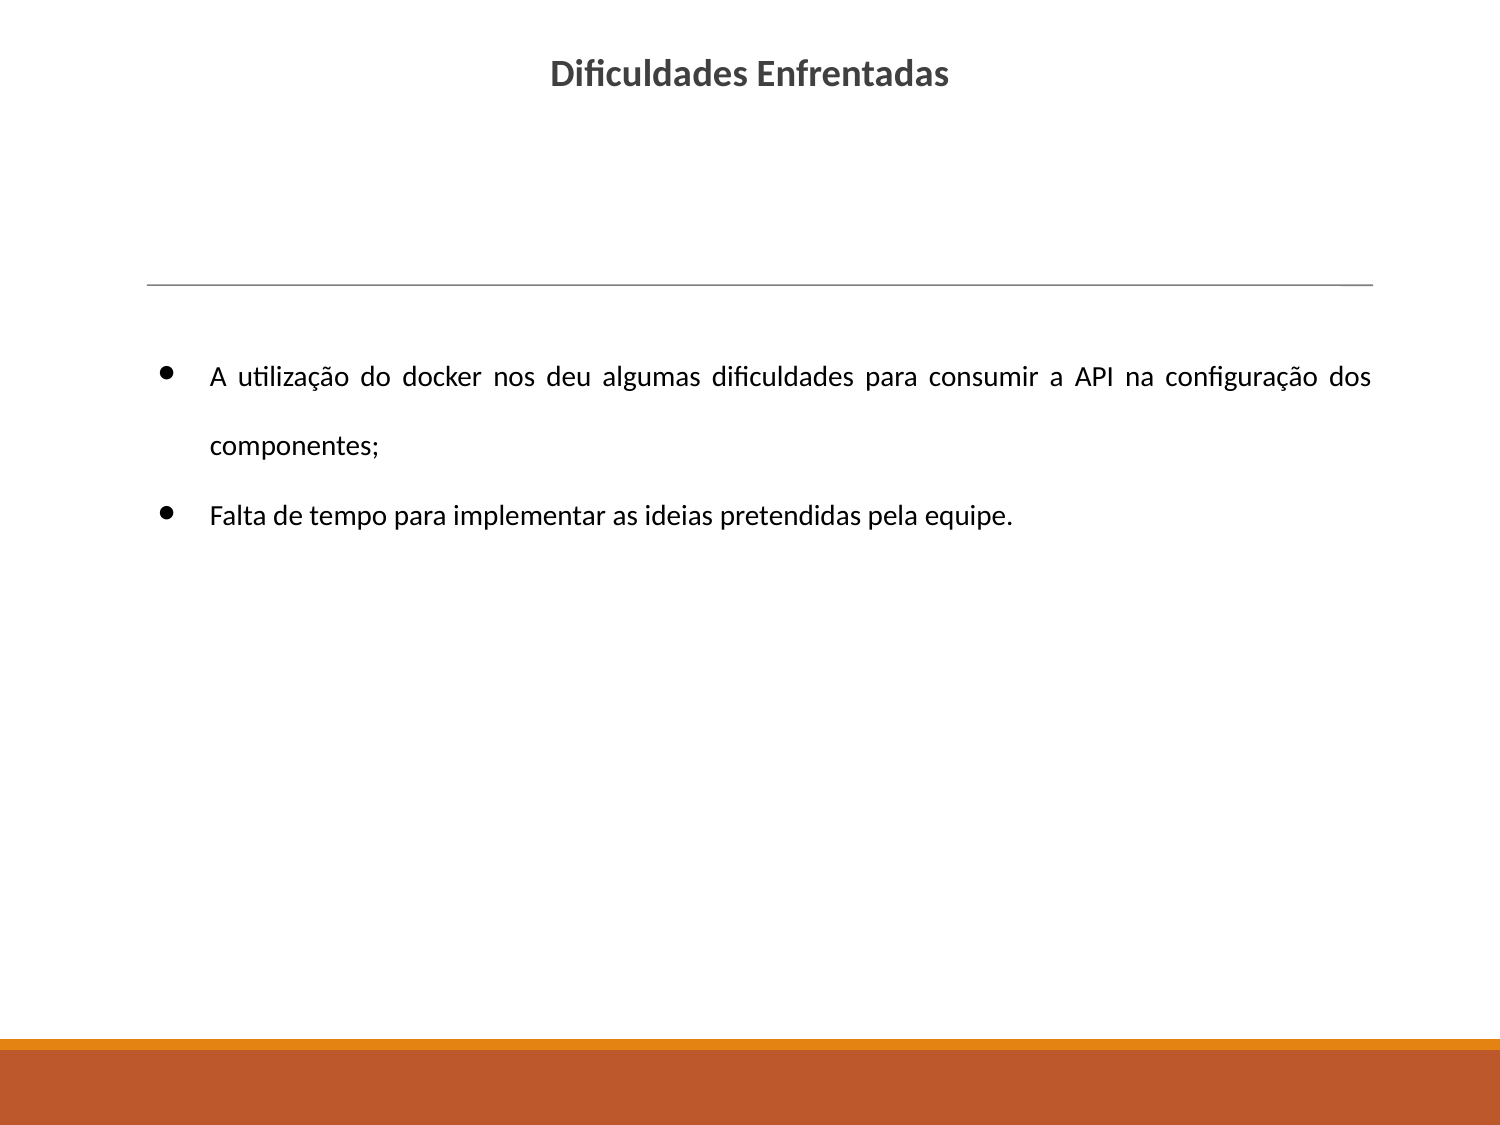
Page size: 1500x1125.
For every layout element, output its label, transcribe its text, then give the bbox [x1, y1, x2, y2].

title Dificuldades Enfrentadas [0, 47, 1500, 102]
list A utilização do docker nos deu algumas dificuldades para consumir a API na configuração dos componentes; Falta de tempo para implementar as ideias pretendidas pela equipe. [134, 314, 1373, 809]
